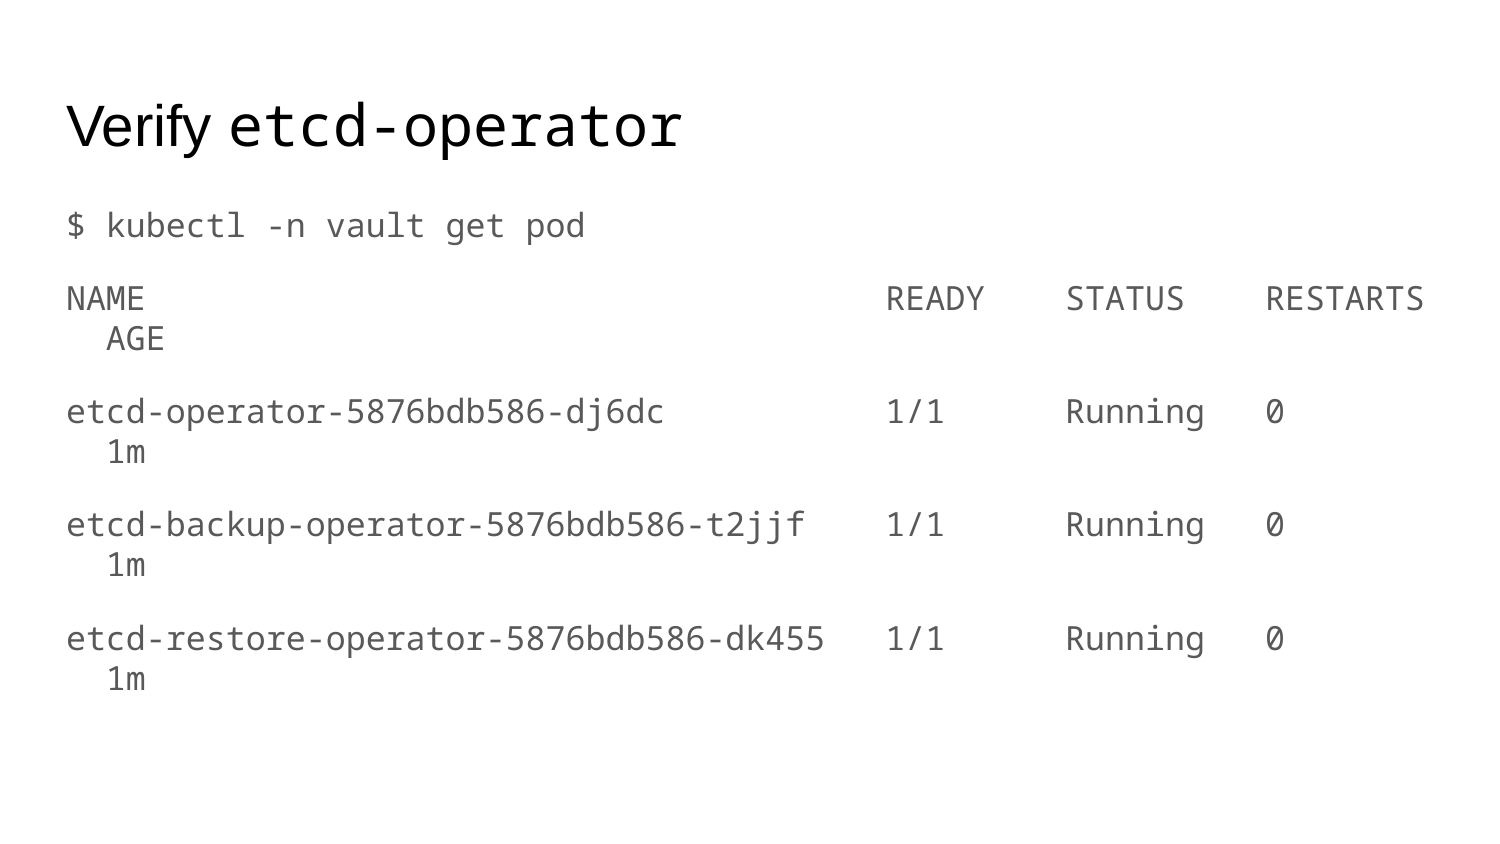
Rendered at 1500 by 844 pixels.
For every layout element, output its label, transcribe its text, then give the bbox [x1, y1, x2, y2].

list $ kubectl -n vault get pod NAME READY STATUS RESTARTS AGE etcd-operator-5876bdb586-dj6dc 1/1 Running 0 1m etcd-backup-operator-5876bdb586-t2jjf 1/1 Running 0 1m etcd-restore-operator-5876bdb586-dk455 1/1 Running 0 1m [51, 189, 1449, 750]
title Verify etcd-operator [51, 72, 1449, 167]
